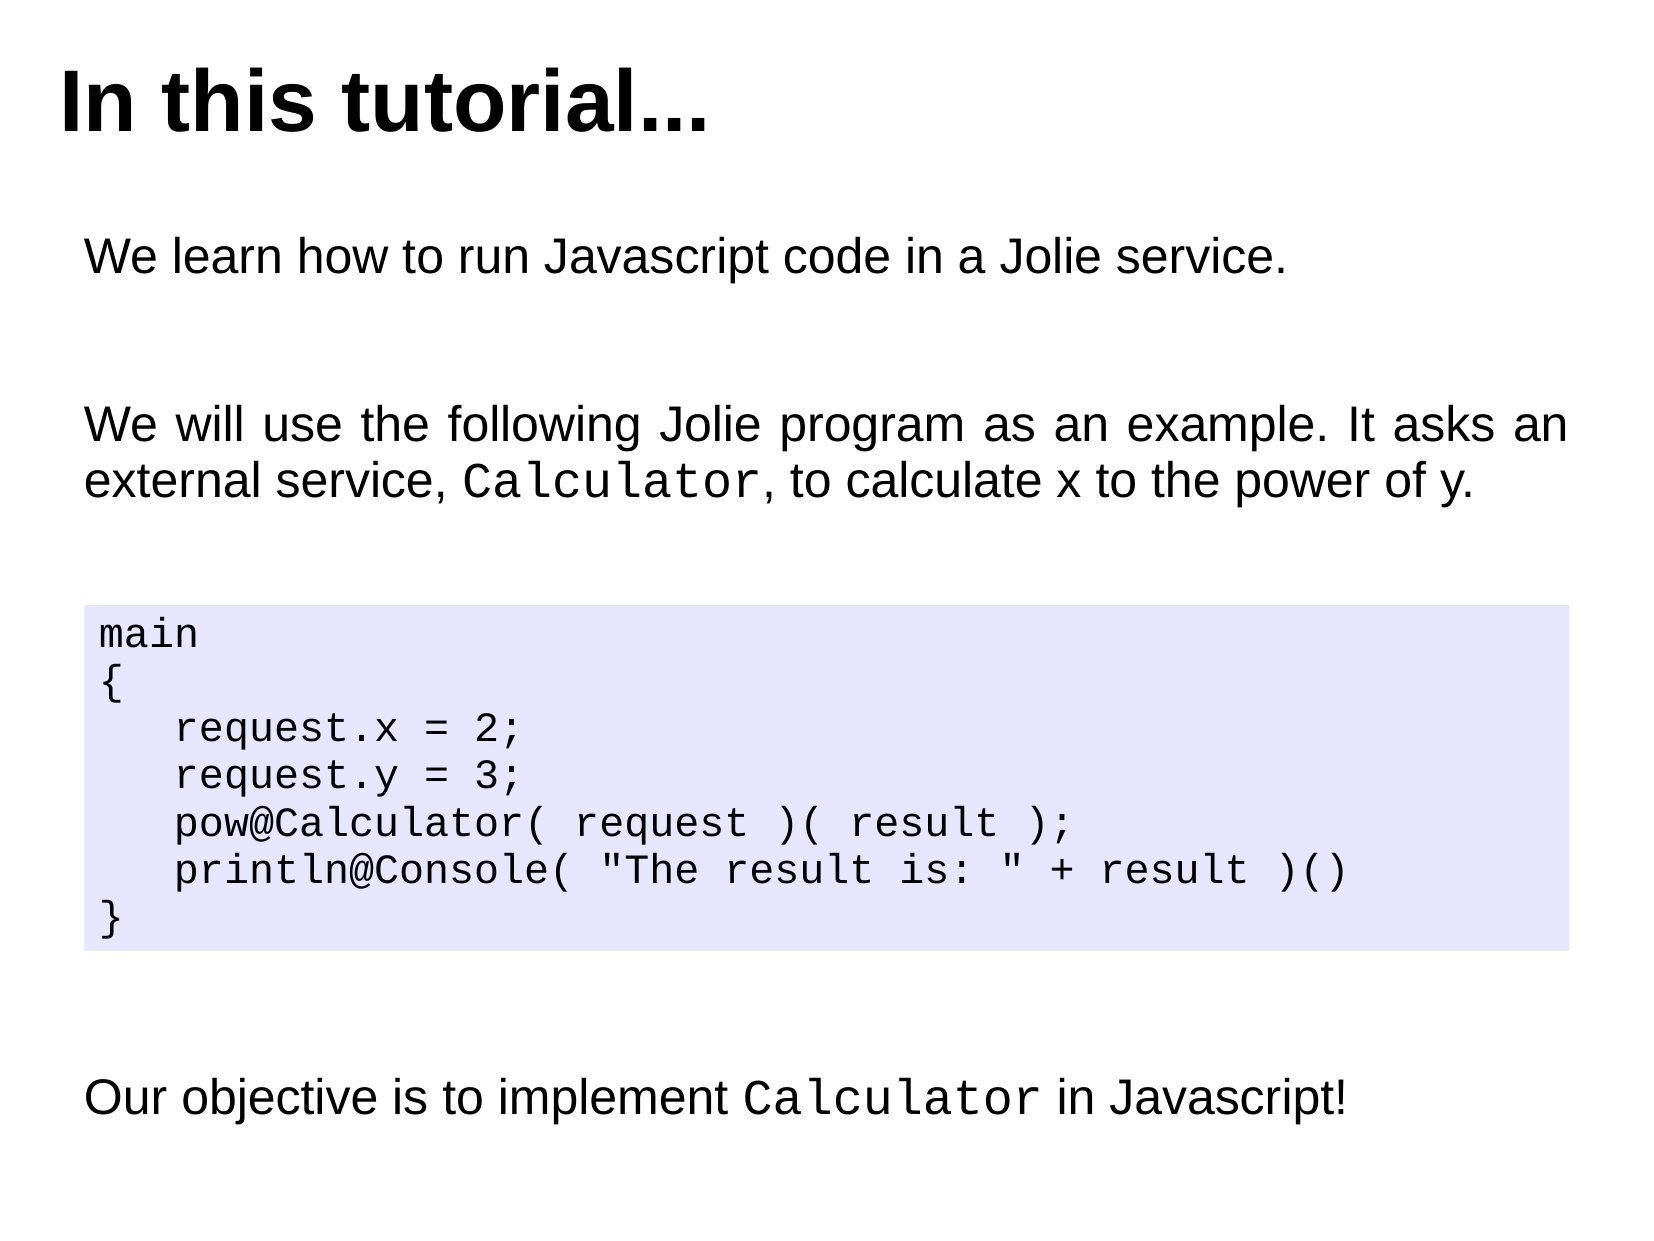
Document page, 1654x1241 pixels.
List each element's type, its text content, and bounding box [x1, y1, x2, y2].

text_box main { request.x = 2; request.y = 3; pow@Calculator( request )( result ); println@Console( "The result is: " + result )() } [84, 605, 1570, 951]
text_box We learn how to run Javascript code in a Jolie service. We will use the following Jolie program as an example. It asks an external service, Calculator, to calculate x to the power of y. Our objective is to implement Calculator in Javascript! [69, 221, 1585, 1138]
text_box In this tutorial... [45, 45, 1336, 256]
